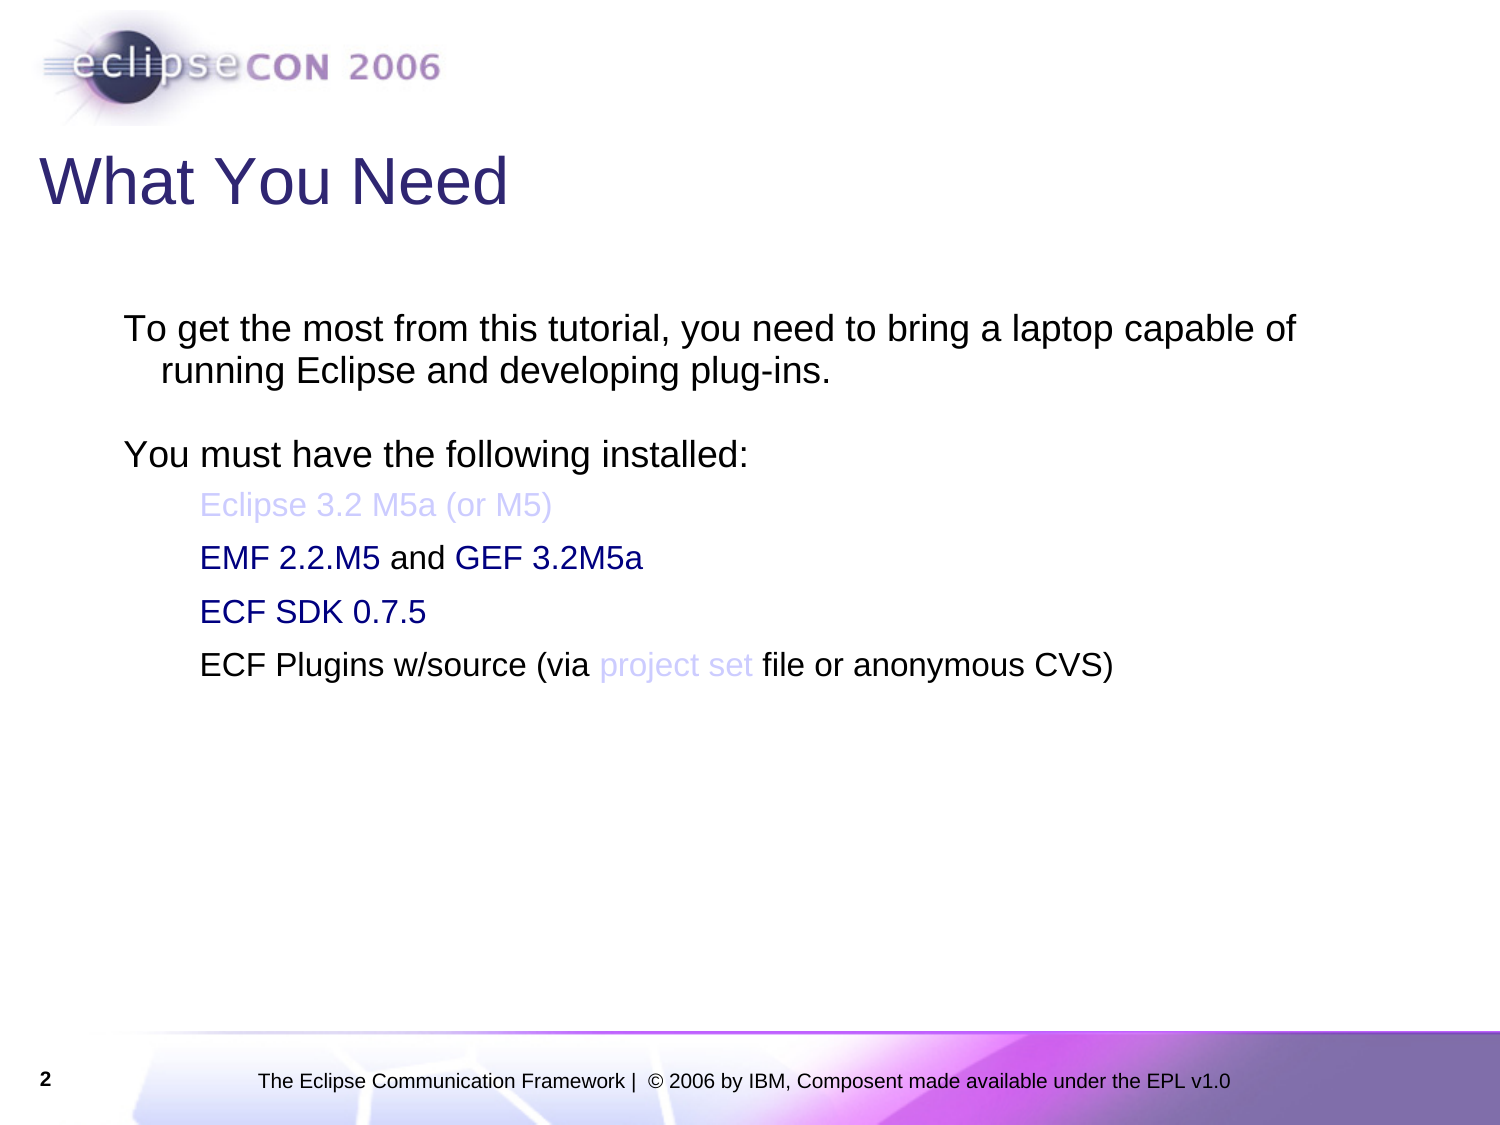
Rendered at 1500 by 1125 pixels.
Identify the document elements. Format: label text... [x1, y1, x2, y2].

list To get the most from this tutorial, you need to bring a laptop capable of running Eclipse and developing plug-ins. You must have the following installed: Eclipse 3.2 M5a (or M5) EMF 2.2.M5 and GEF 3.2M5a ECF SDK 0.7.5 ECF Plugins w/source (via project set file or anonymous CVS) [108, 299, 1378, 932]
title What You Need [25, 142, 1378, 234]
picture [0, 1031, 1500, 1125]
picture [31, 10, 1040, 126]
